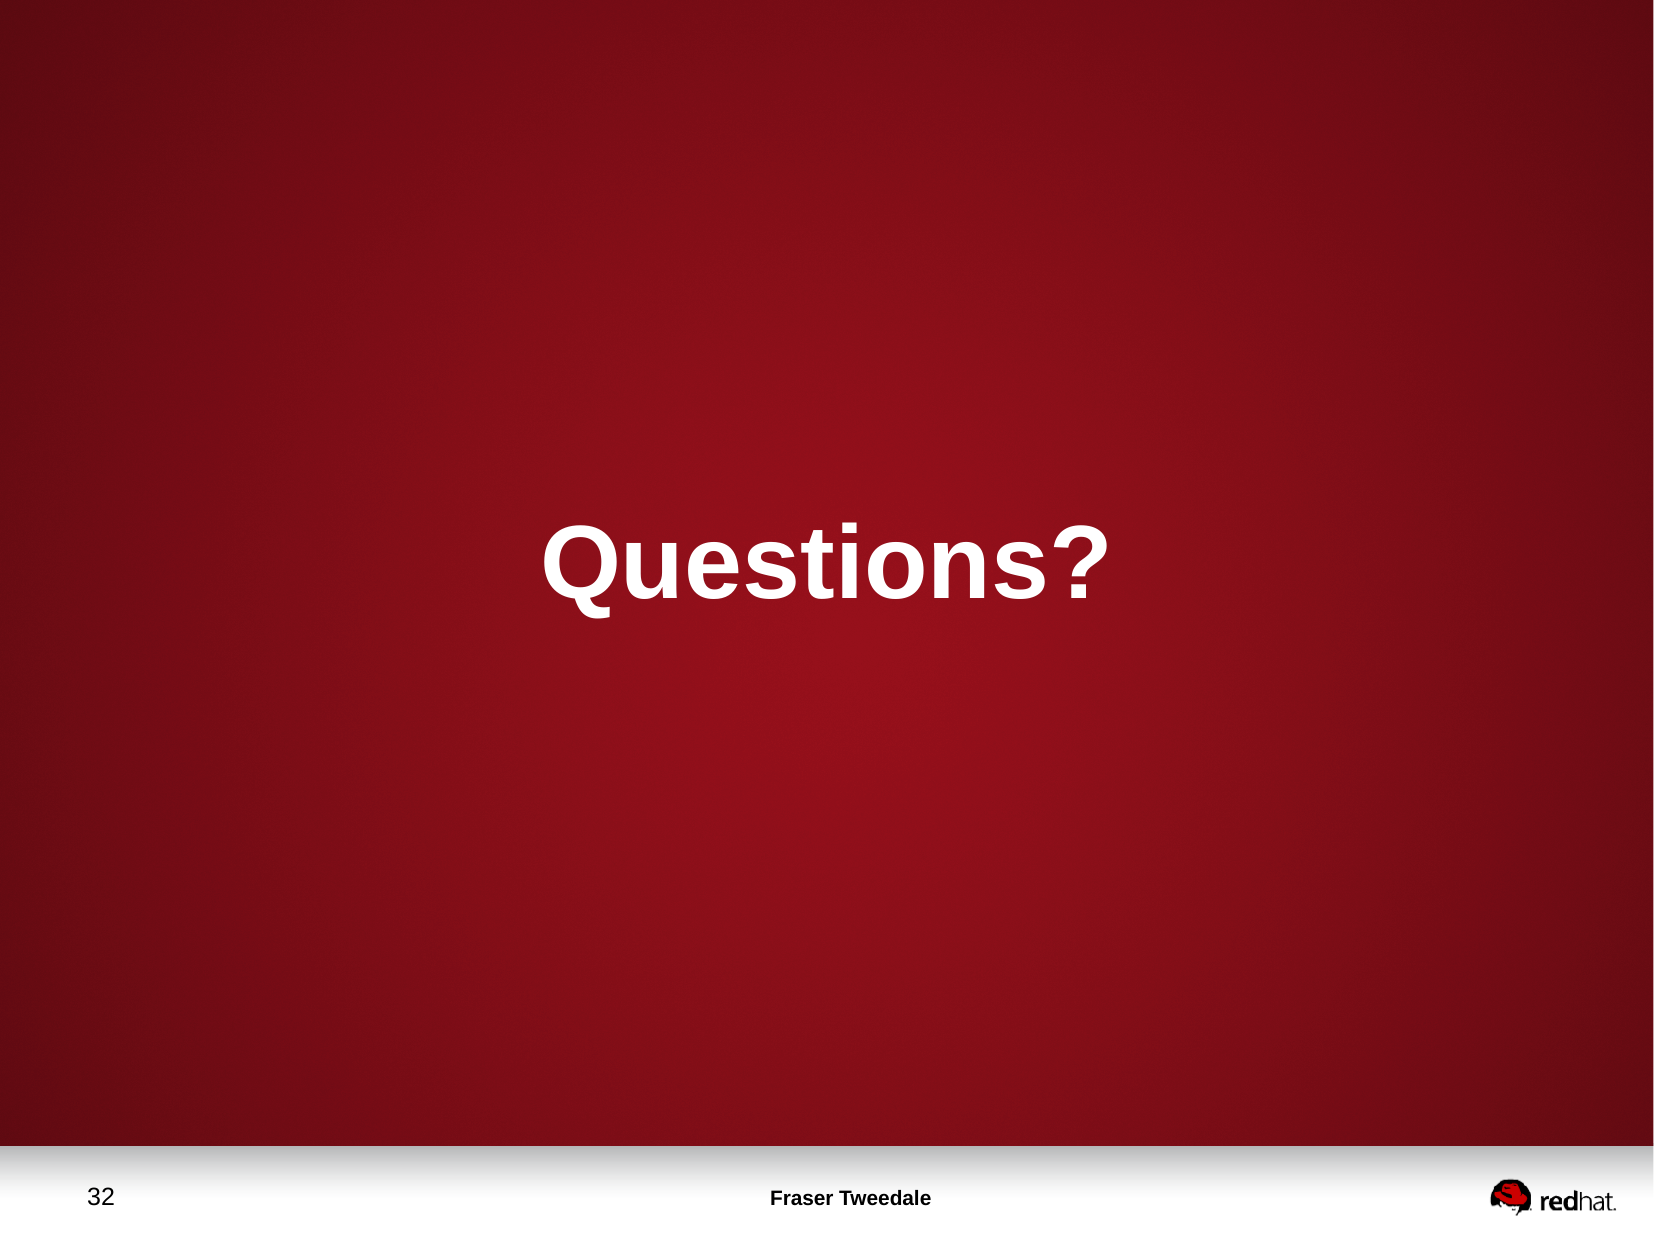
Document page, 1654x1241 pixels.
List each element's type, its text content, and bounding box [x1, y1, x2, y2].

title Questions? [82, 262, 1571, 862]
picture [0, 0, 1654, 1241]
